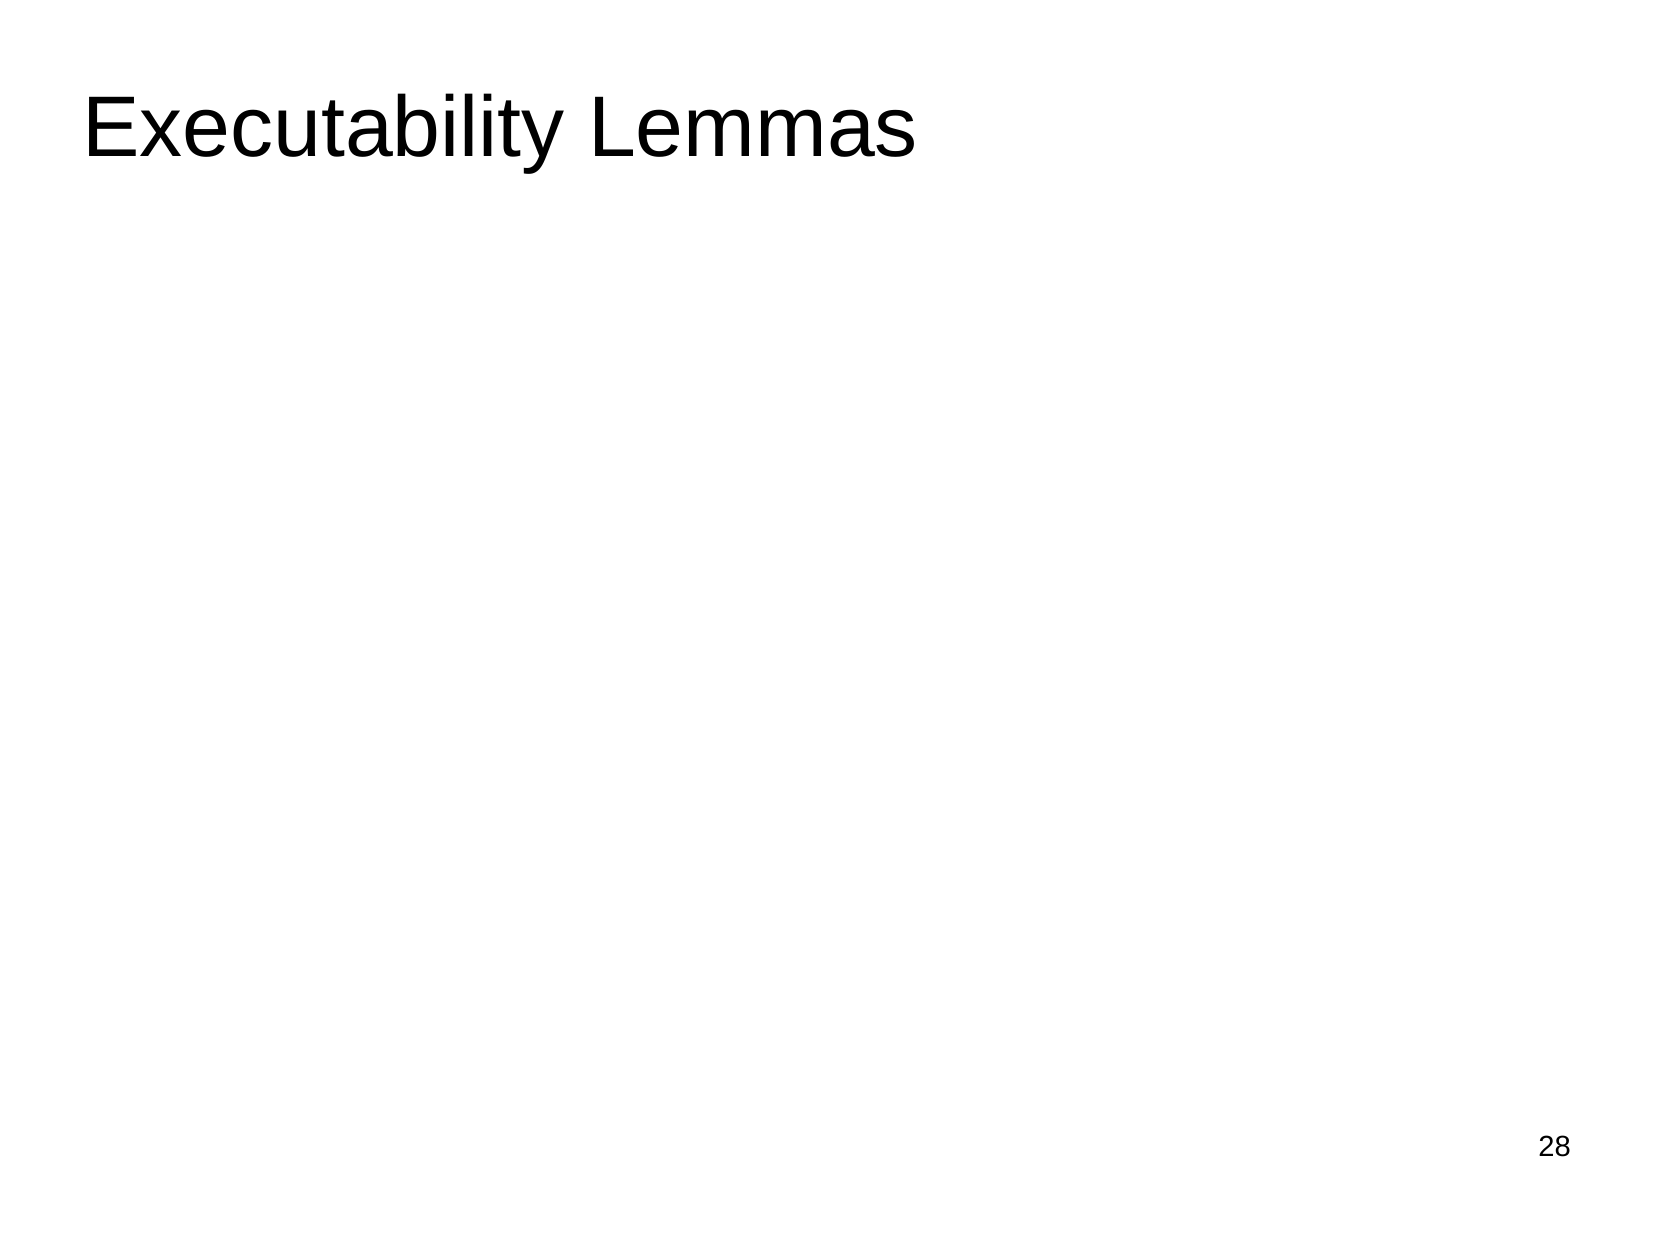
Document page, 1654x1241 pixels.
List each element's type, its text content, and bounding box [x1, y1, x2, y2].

title Executability Lemmas [82, 49, 1571, 204]
